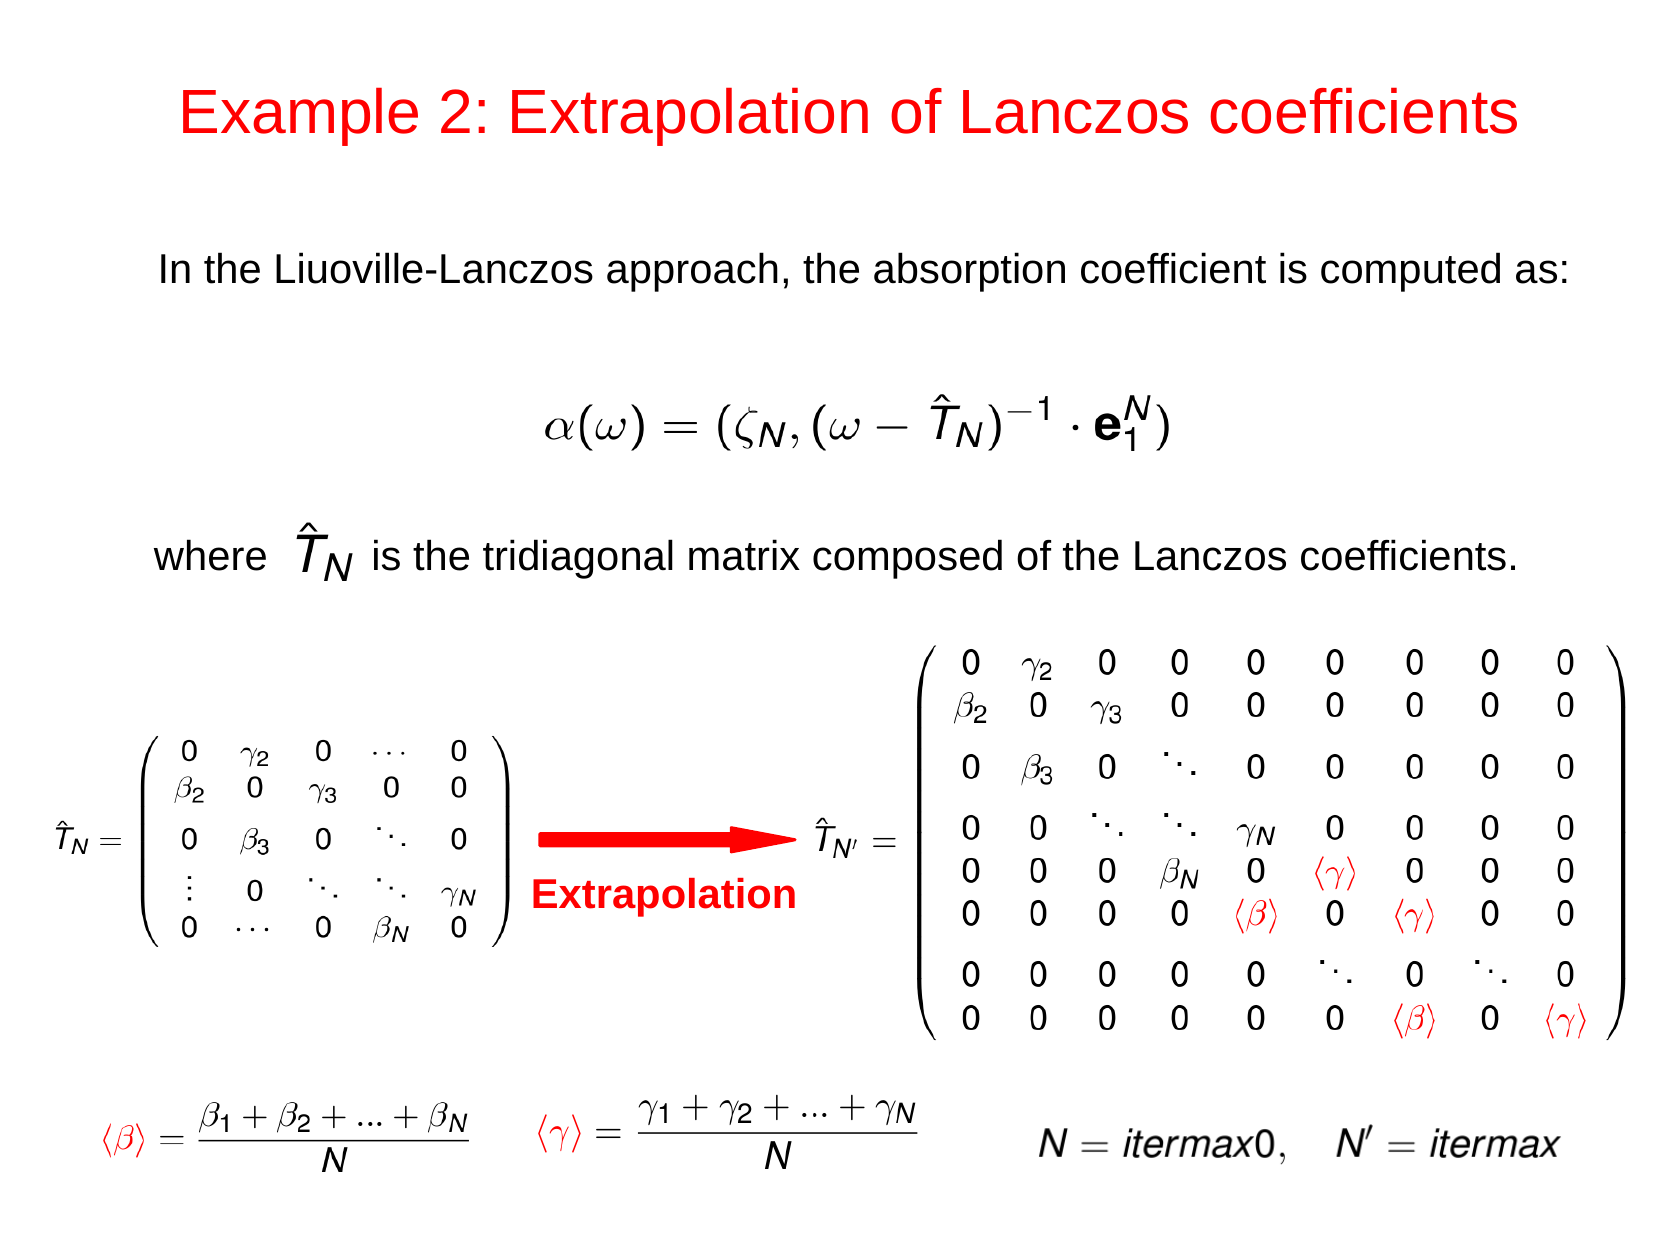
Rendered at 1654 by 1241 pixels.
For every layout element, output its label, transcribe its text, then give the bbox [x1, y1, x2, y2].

picture [806, 636, 1638, 1051]
picture [534, 1094, 925, 1179]
picture [99, 1095, 475, 1176]
list where is the tridiagonal matrix composed of the Lanczos coefficients. [83, 532, 1572, 692]
list Extrapolation [460, 870, 839, 967]
text_box [540, 827, 796, 852]
picture [1035, 1116, 1566, 1167]
text_box Example 2: Extrapolation of Lanczos coefficients [4, 27, 1654, 196]
picture [51, 731, 517, 954]
picture [290, 514, 355, 591]
list In the Liuoville-Lanczos approach, the absorption coefficient is computed as: [86, 245, 1576, 406]
picture [542, 389, 1173, 461]
